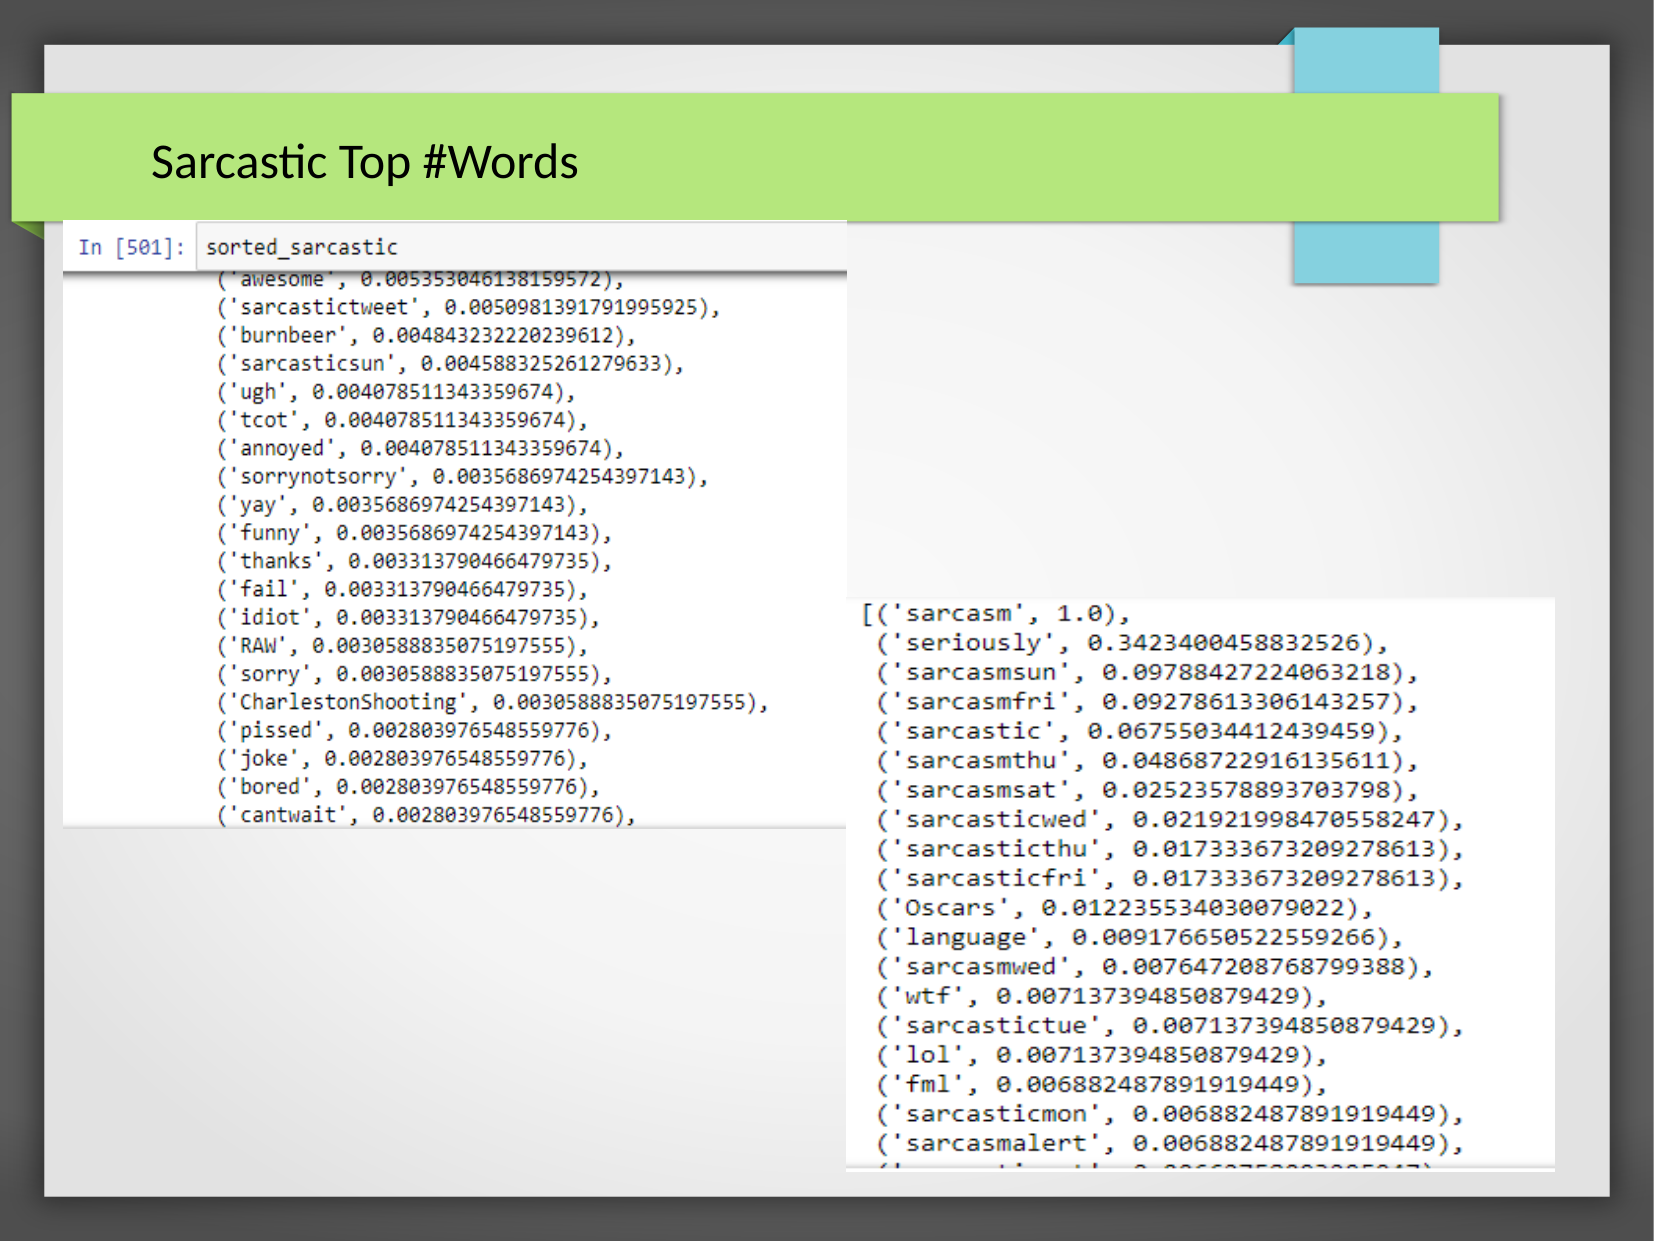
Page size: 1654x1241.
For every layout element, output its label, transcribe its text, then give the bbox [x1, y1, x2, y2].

picture [63, 220, 1555, 1172]
text_box Sarcastic Top #Words [136, 121, 847, 197]
